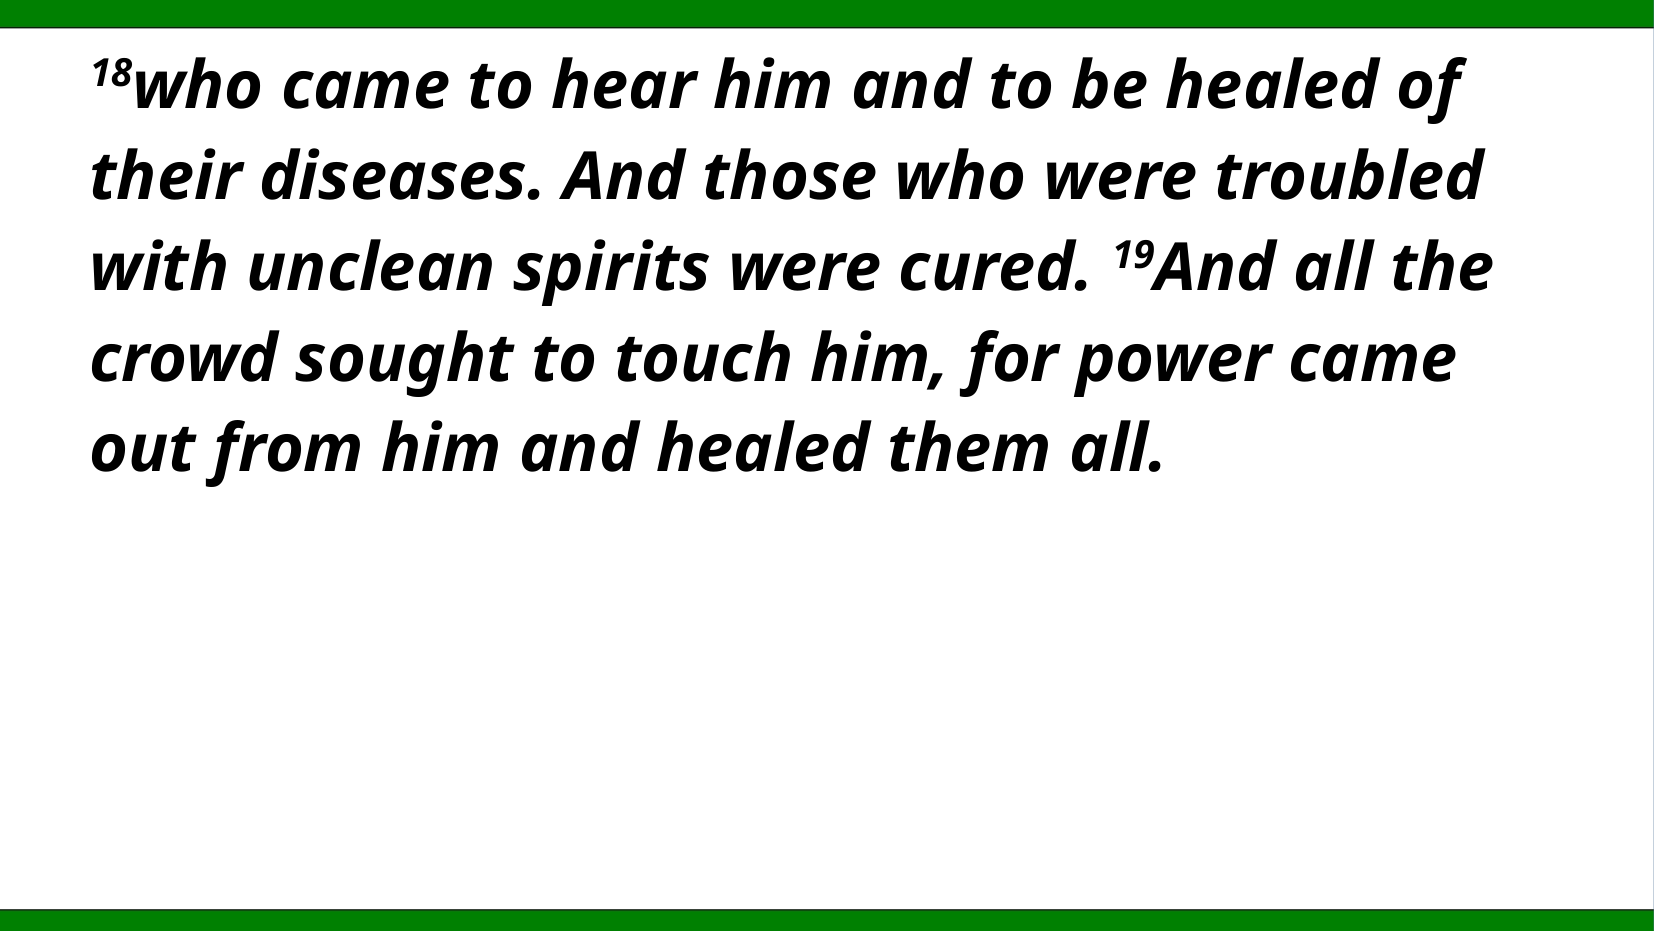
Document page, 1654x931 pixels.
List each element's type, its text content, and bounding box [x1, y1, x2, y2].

picture [0, 0, 1654, 931]
text_box 18who came to hear him and to be healed of their diseases. And those who were troubled with unclean spirits were cured. 19And all the crowd sought to touch him, for power came out from him and healed them all. [75, 30, 1576, 489]
